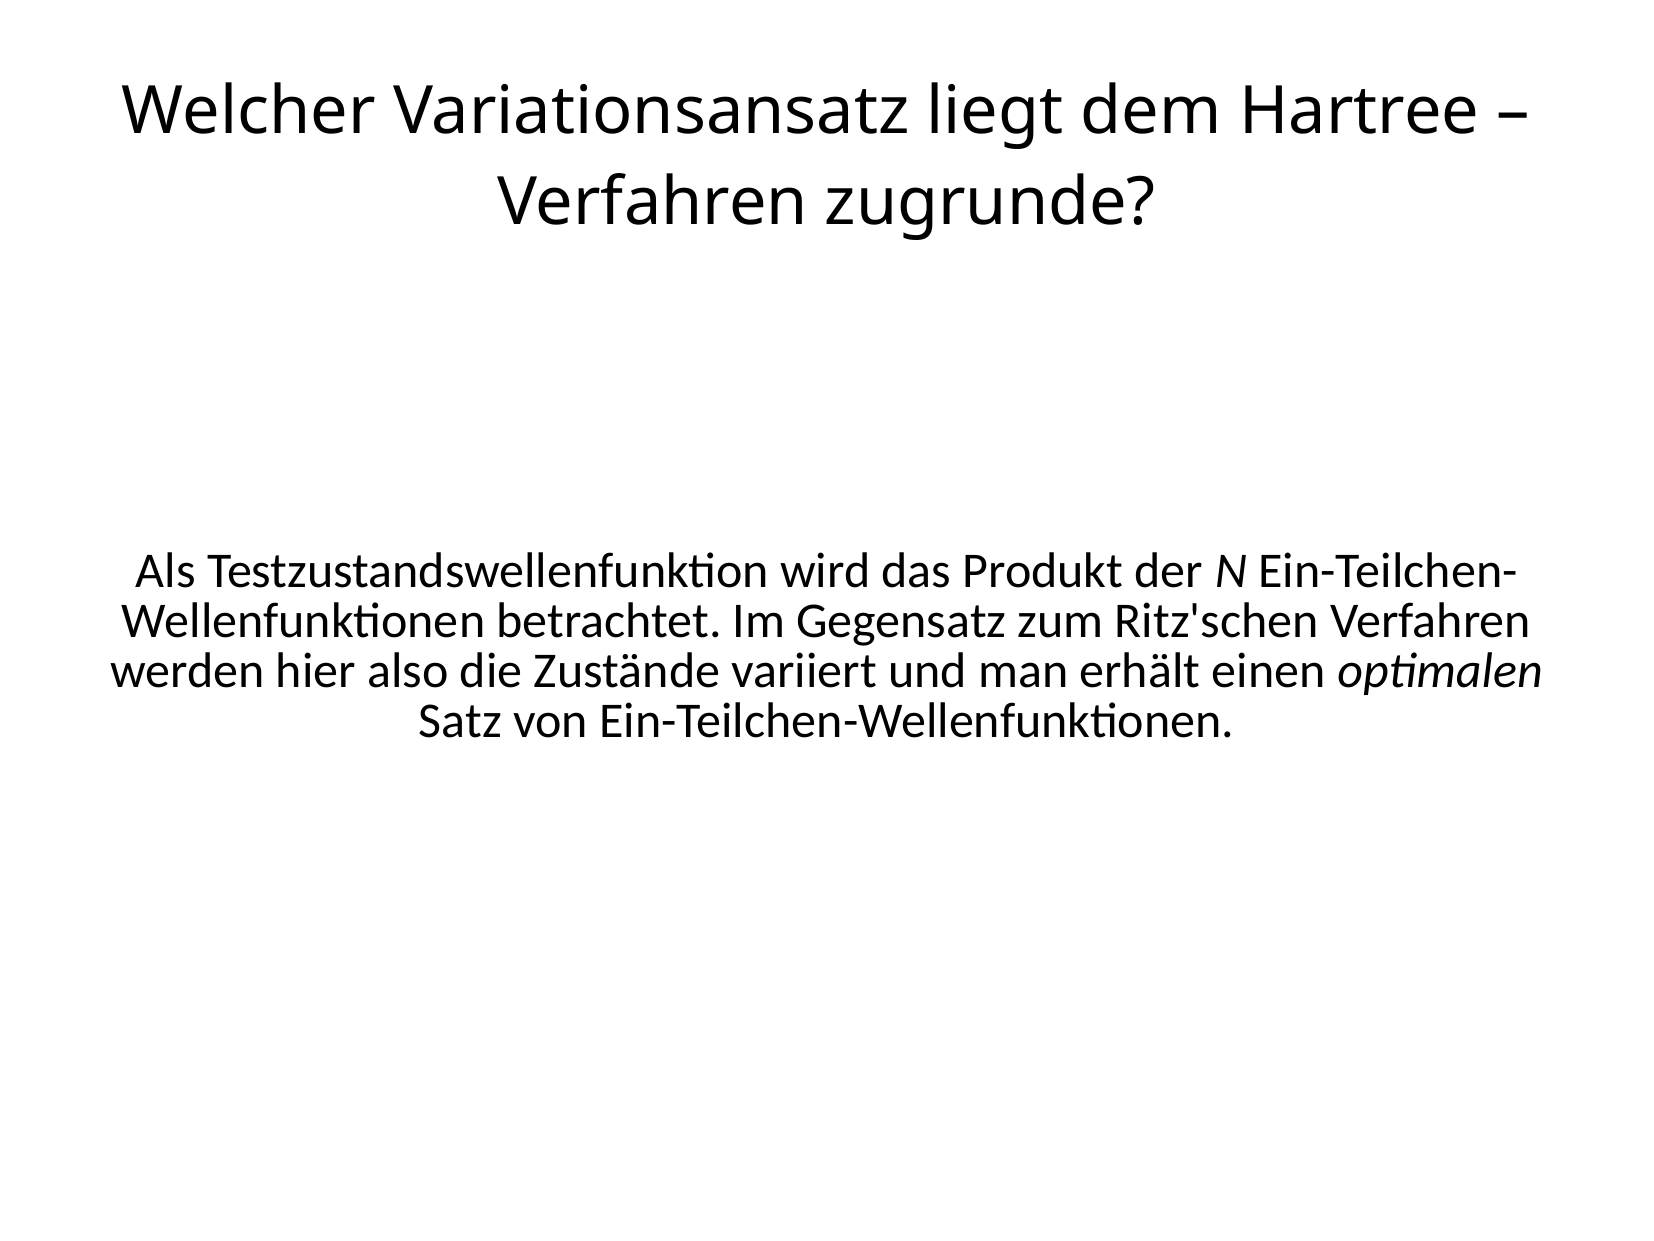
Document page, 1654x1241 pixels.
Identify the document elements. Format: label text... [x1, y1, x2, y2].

subtitle Als Testzustandswellenfunktion wird das Produkt der N Ein-Teilchen-Wellenfunktionen betrachtet. Im Gegensatz zum Ritz'schen Verfahren werden hier also die Zustände variiert und man erhält einen optimalen Satz von Ein-Teilchen-Wellenfunktionen. [82, 290, 1571, 1010]
title Welcher Variationsansatz liegt dem Hartree – Verfahren zugrunde? [82, 49, 1571, 257]
